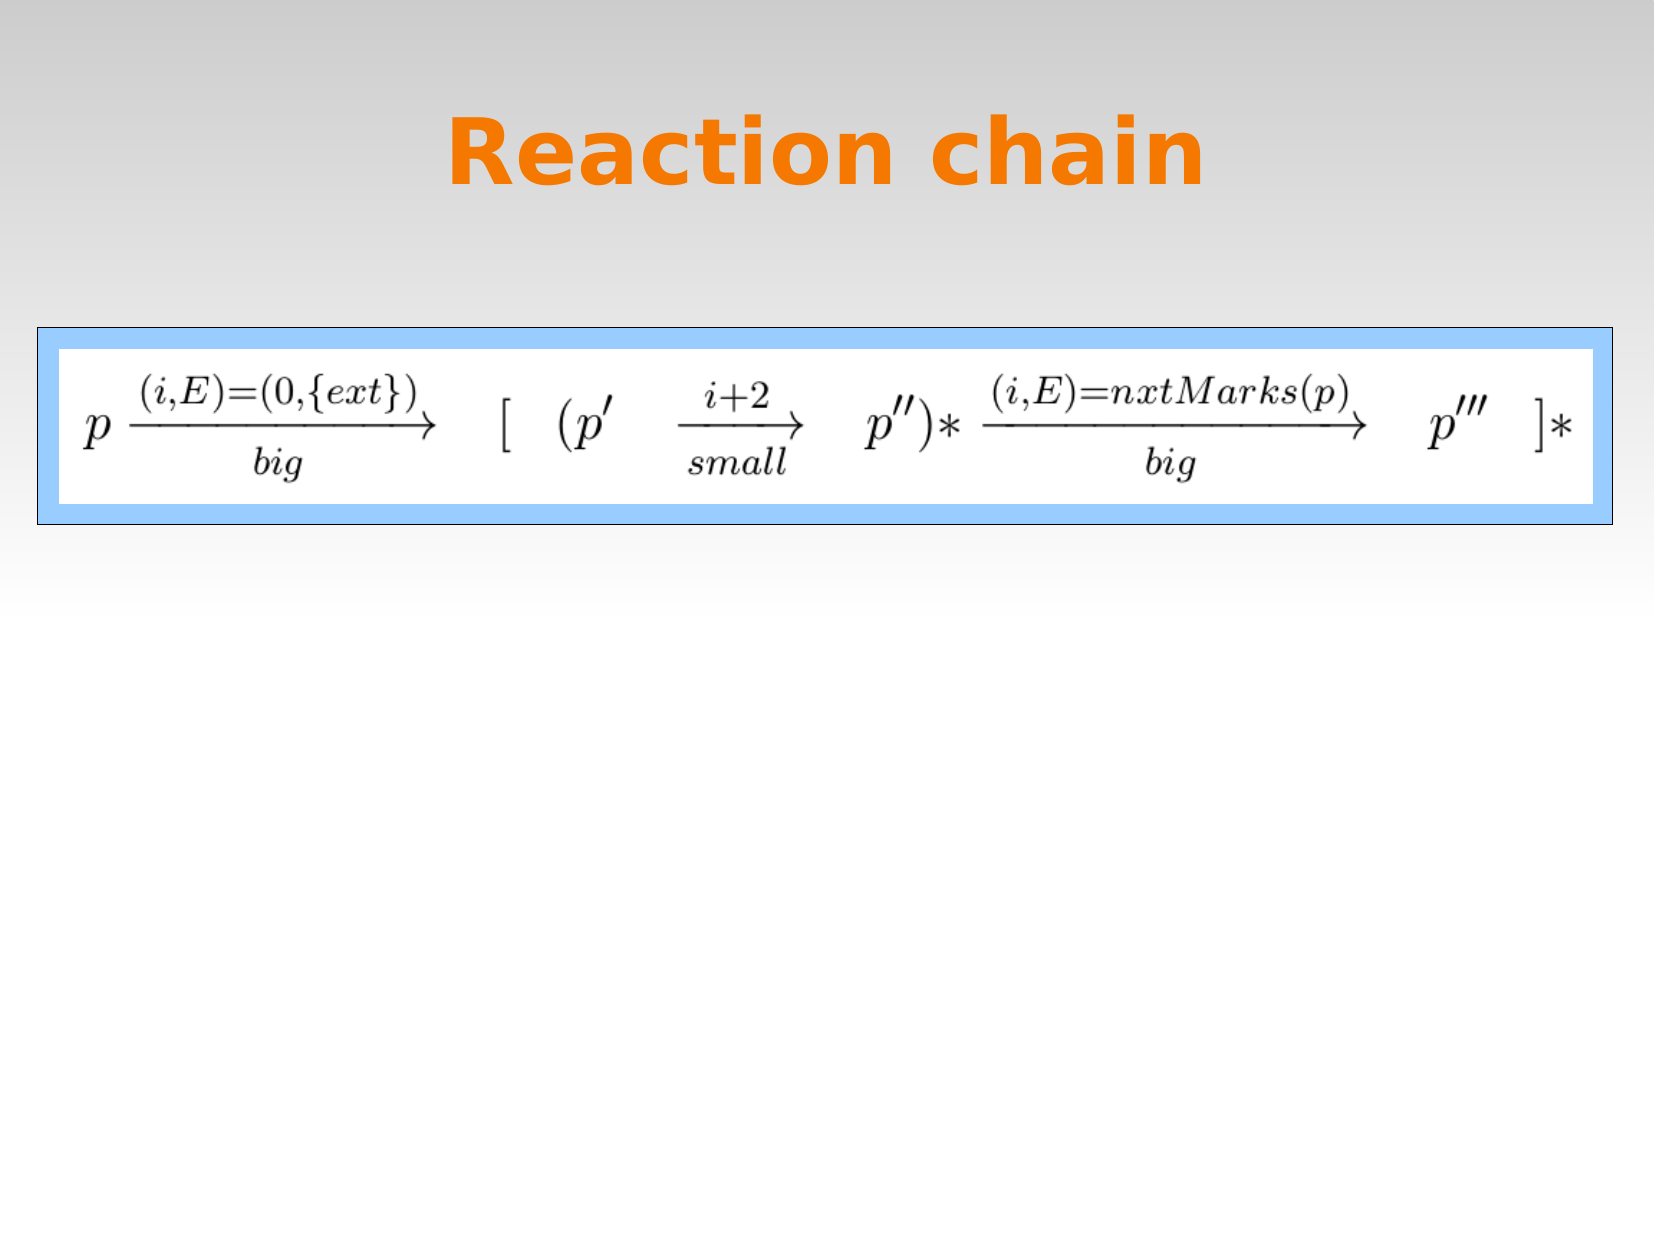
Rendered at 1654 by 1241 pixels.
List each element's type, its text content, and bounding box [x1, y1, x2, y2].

text_box [37, 327, 1613, 525]
picture [59, 349, 1593, 504]
title Reaction chain [82, 49, 1571, 257]
